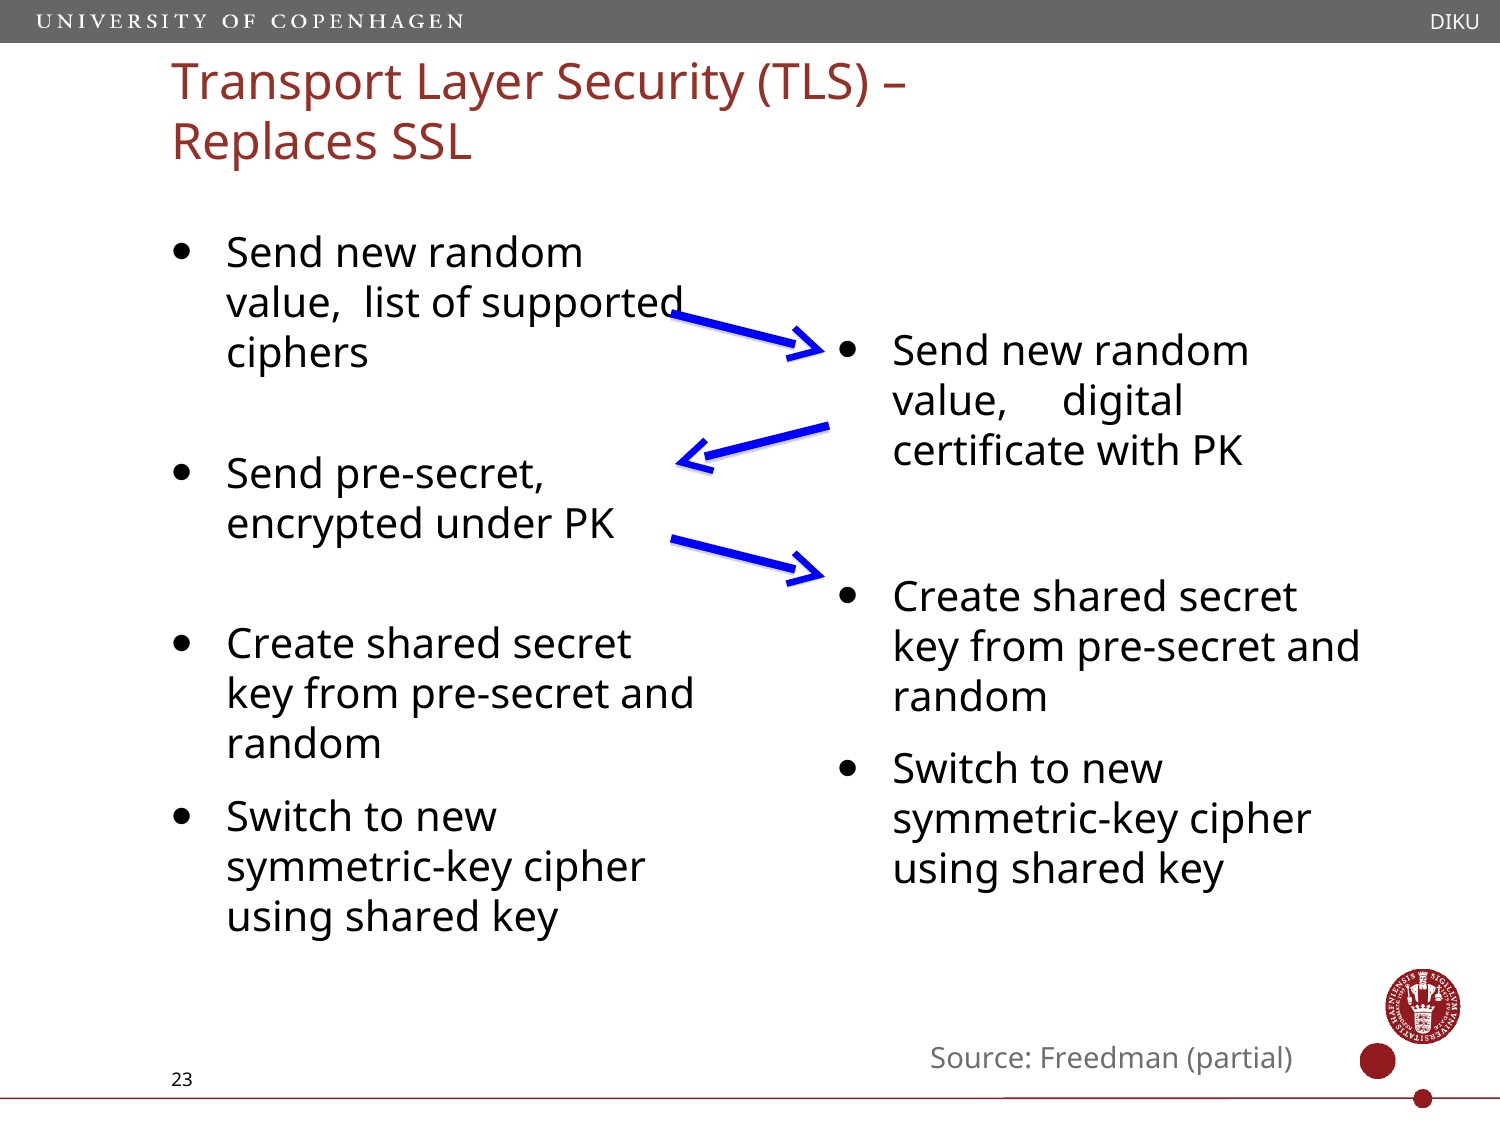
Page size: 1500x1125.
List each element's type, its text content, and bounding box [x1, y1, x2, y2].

picture [0, 910, 1500, 1122]
text_box Transport Layer Security (TLS) – Replaces SSL [171, 75, 1329, 171]
text_box Source: Freedman (partial) [915, 1031, 1353, 1083]
text_box DIKU [469, 0, 1495, 43]
text_box <number> [171, 1067, 522, 1092]
text_box Send new random value, list of supported ciphers Send pre-secret, encrypted under PK Create shared secret key from pre-secret and random Switch to new symmetric-key cipher using shared key [171, 225, 698, 961]
text_box Send new random value, digital certificate with PK Create shared secret key from pre-secret and random Switch to new symmetric-key cipher using shared key [837, 225, 1365, 961]
